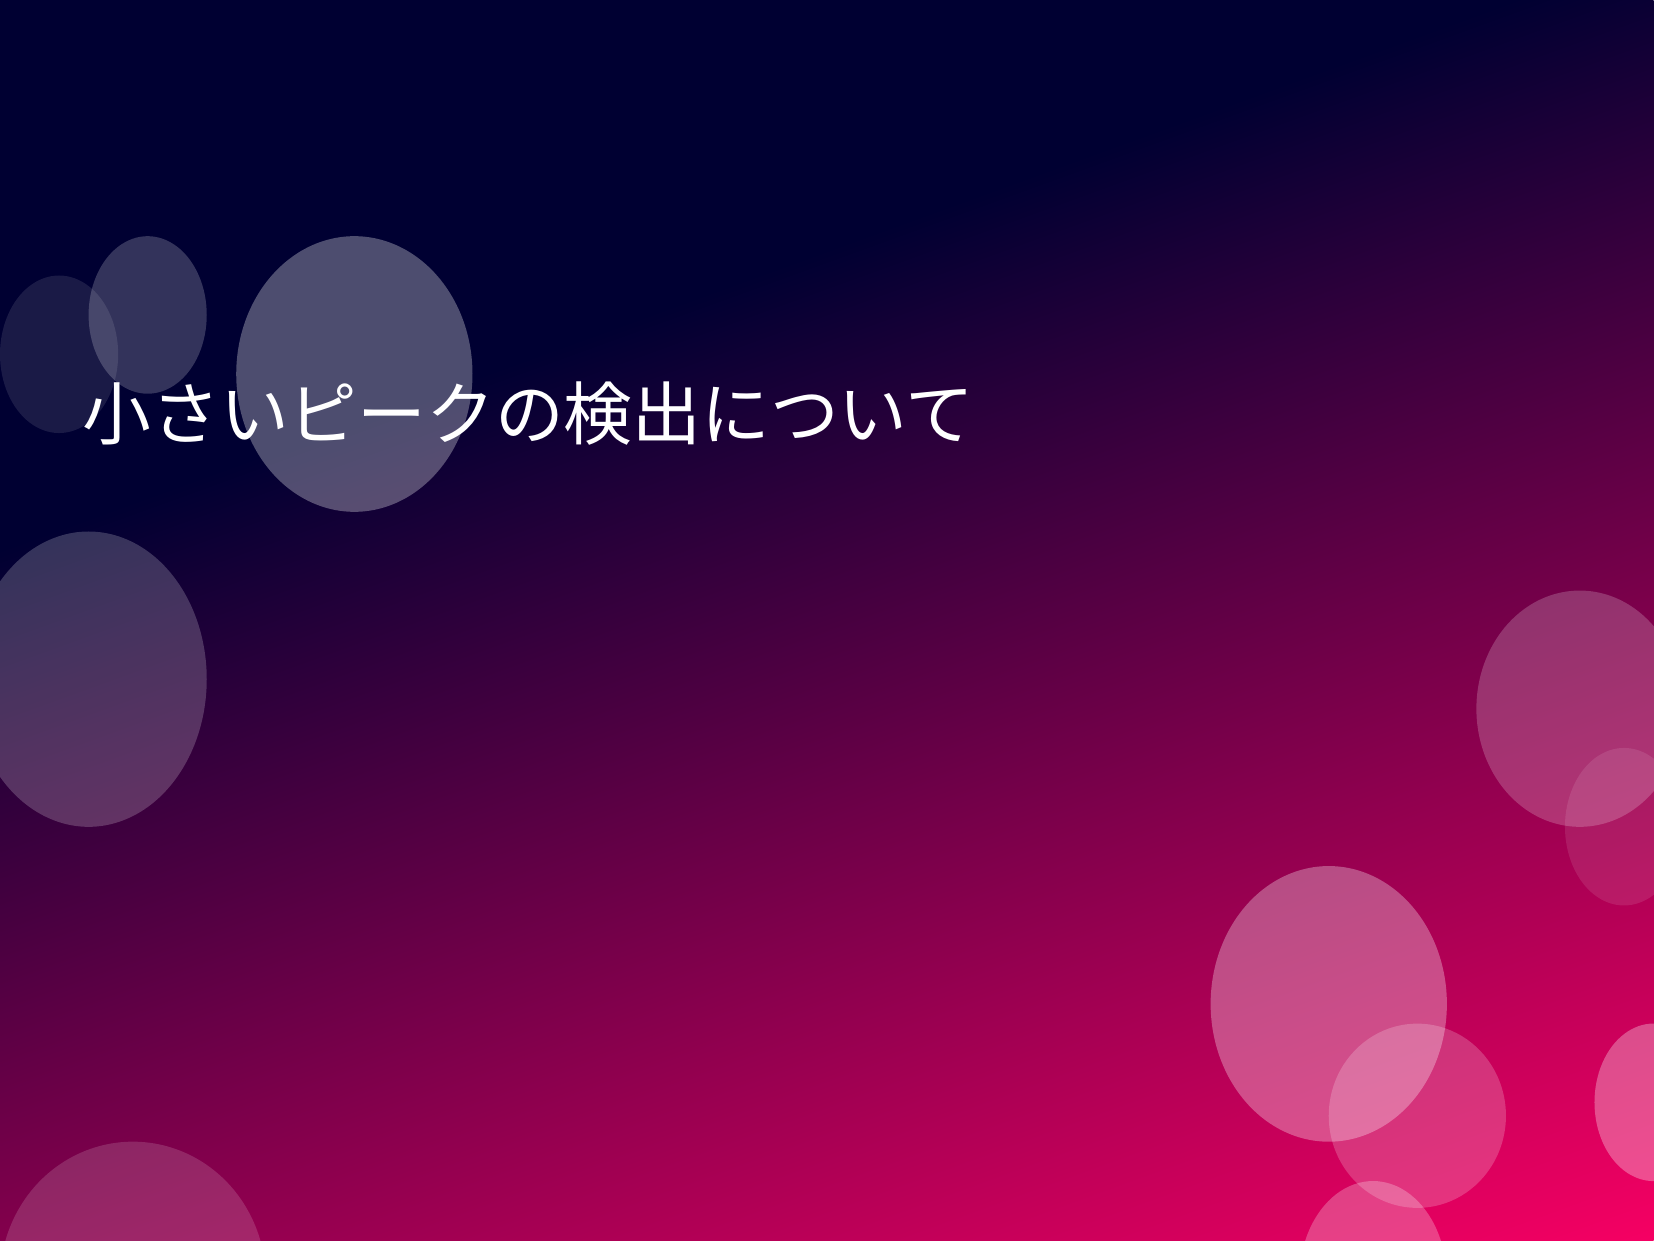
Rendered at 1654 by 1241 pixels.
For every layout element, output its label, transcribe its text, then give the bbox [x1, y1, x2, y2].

title 小さいピークの検出について [82, 312, 1571, 520]
